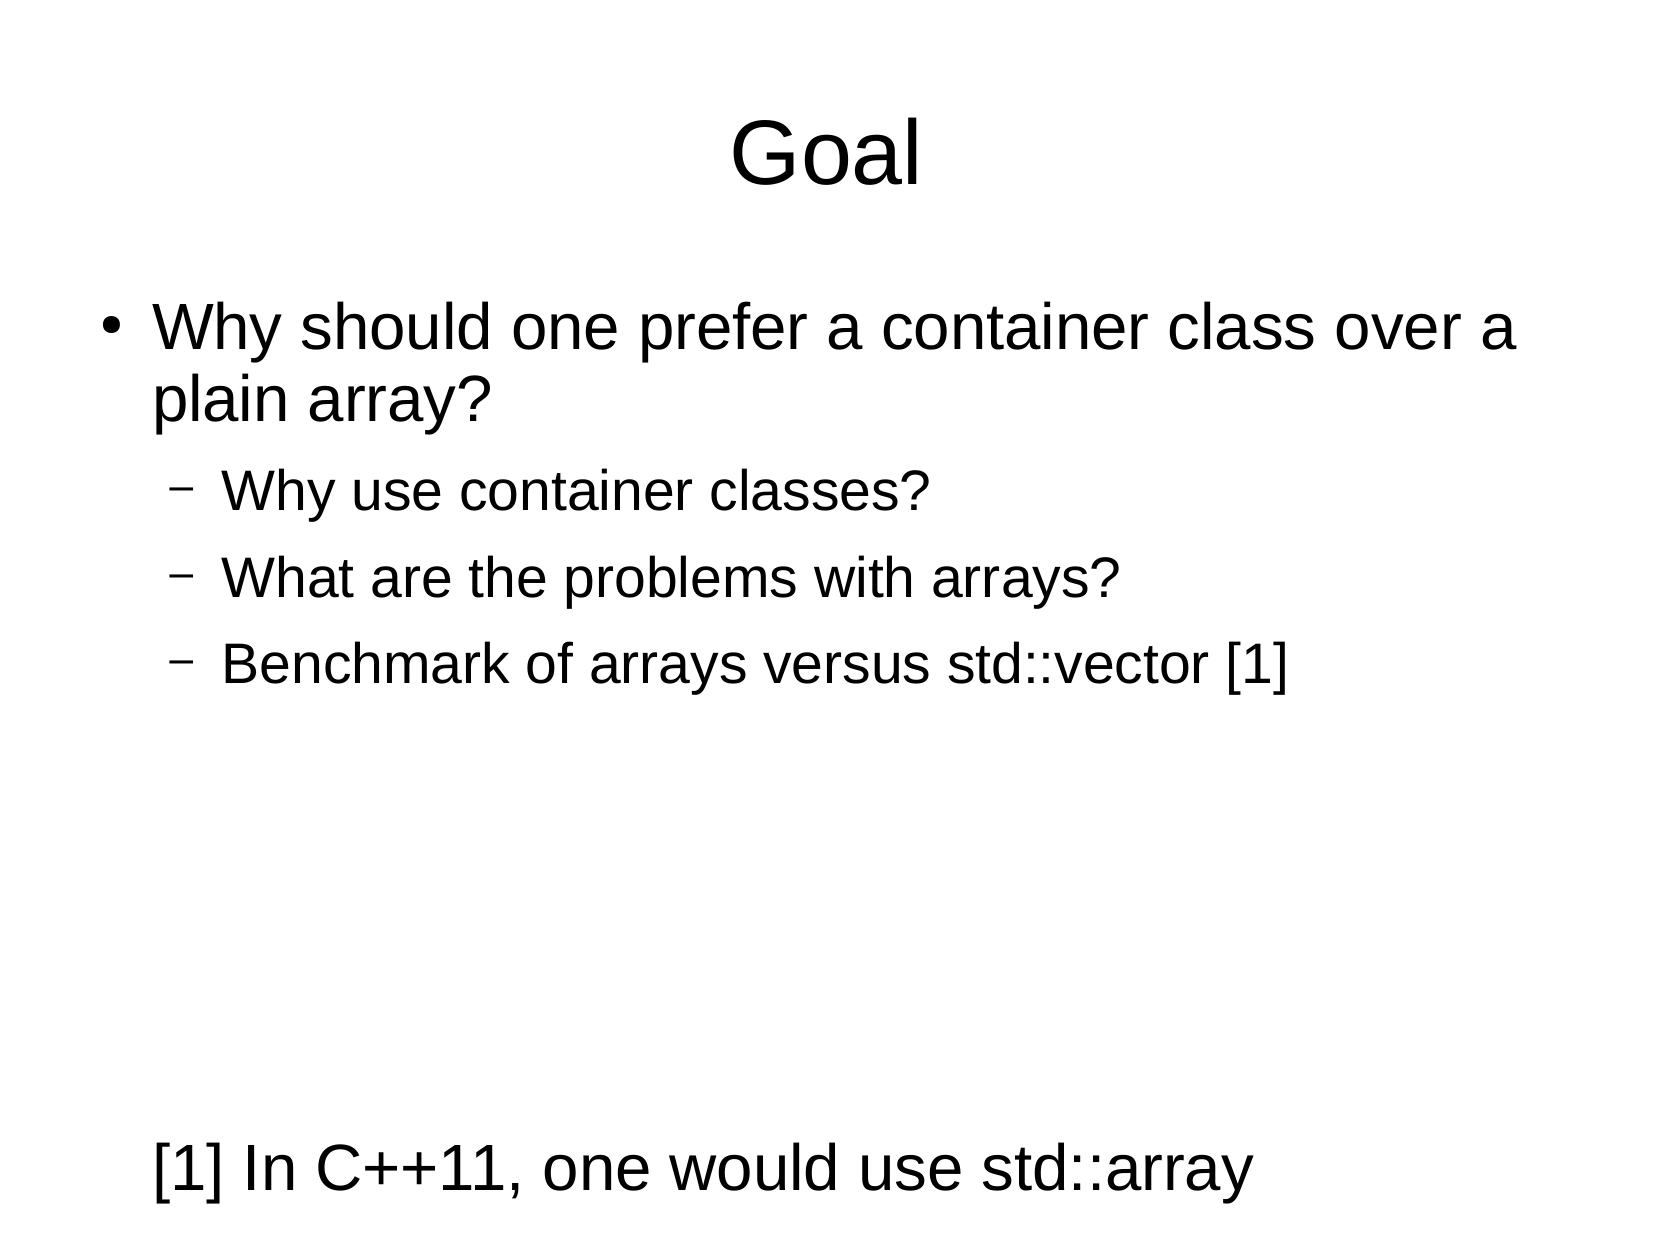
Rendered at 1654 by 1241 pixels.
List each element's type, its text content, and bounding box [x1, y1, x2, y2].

title Goal [82, 49, 1571, 257]
list Why should one prefer a container class over a plain array? Why use container classes? What are the problems with arrays? Benchmark of arrays versus std::vector [1] [1] In C++11, one would use std::array [82, 290, 1571, 1208]
